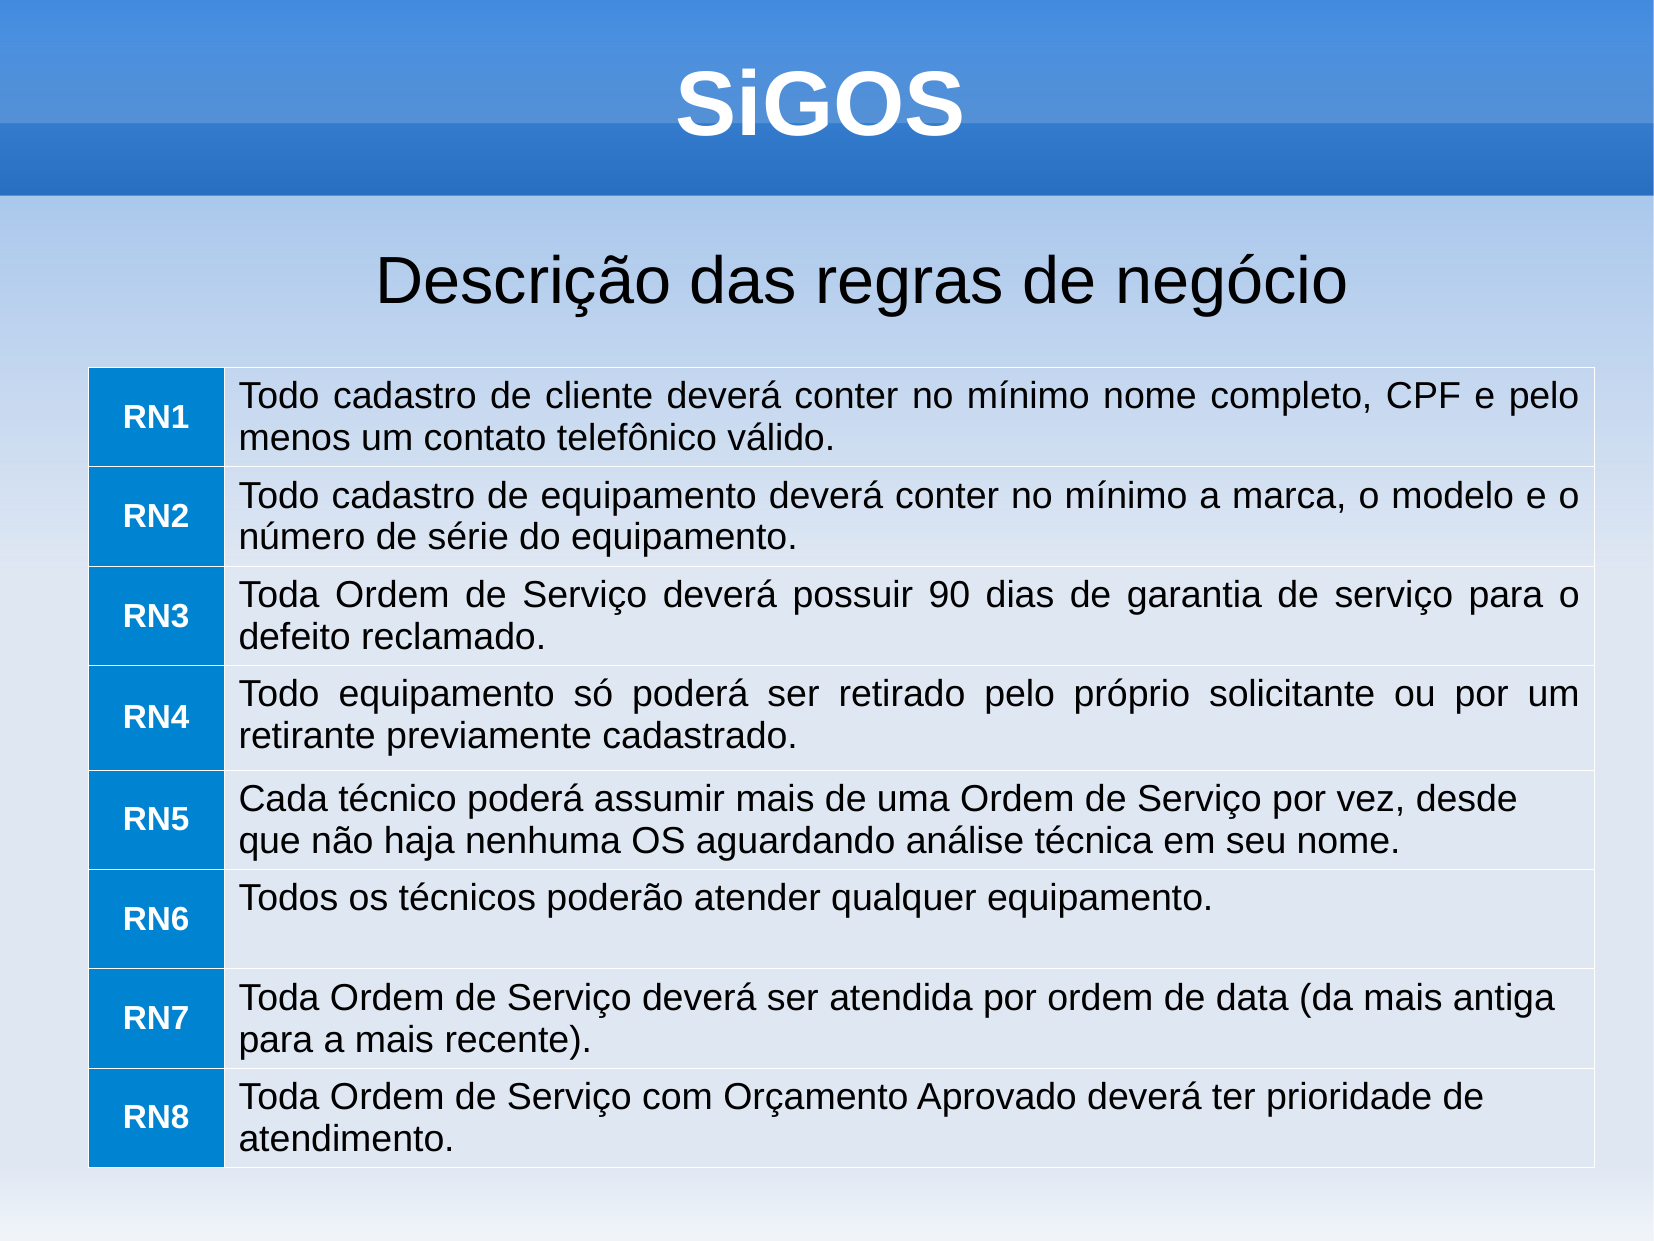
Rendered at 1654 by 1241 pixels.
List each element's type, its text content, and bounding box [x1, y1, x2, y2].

table_cell Todo cadastro de equipamento deverá conter no mínimo a marca, o modelo e o número de série do equipamento. [225, 467, 1594, 566]
picture [0, 0, 1654, 1241]
table_cell RN3 [89, 567, 224, 665]
table_header Todo cadastro de cliente deverá conter no mínimo nome completo, CPF e pelo menos um contato telefônico válido. [225, 368, 1594, 466]
table_cell Todo equipamento só poderá ser retirado pelo próprio solicitante ou por um retirante previamente cadastrado. [225, 666, 1594, 770]
table_cell Cada técnico poderá assumir mais de uma Ordem de Serviço por vez, desde que não haja nenhuma OS aguardando análise técnica em seu nome. [225, 771, 1594, 869]
table_cell RN5 [89, 771, 224, 869]
table_cell Todos os técnicos poderão atender qualquer equipamento. [225, 870, 1594, 968]
table_cell RN6 [89, 870, 224, 968]
list Descrição das regras de negócio [82, 242, 1571, 318]
table_cell RN8 [89, 1069, 224, 1167]
table_cell Toda Ordem de Serviço deverá possuir 90 dias de garantia de serviço para o defeito reclamado. [225, 567, 1594, 665]
table_cell Toda Ordem de Serviço com Orçamento Aprovado deverá ter prioridade de atendimento. [225, 1069, 1594, 1167]
title SiGOS [76, 0, 1565, 208]
table_cell RN4 [89, 666, 224, 770]
table_cell RN2 [89, 467, 224, 566]
table_header RN1 [89, 368, 224, 466]
table_cell Toda Ordem de Serviço deverá ser atendida por ordem de data (da mais antiga para a mais recente). [225, 969, 1594, 1068]
table_cell RN7 [89, 969, 224, 1068]
